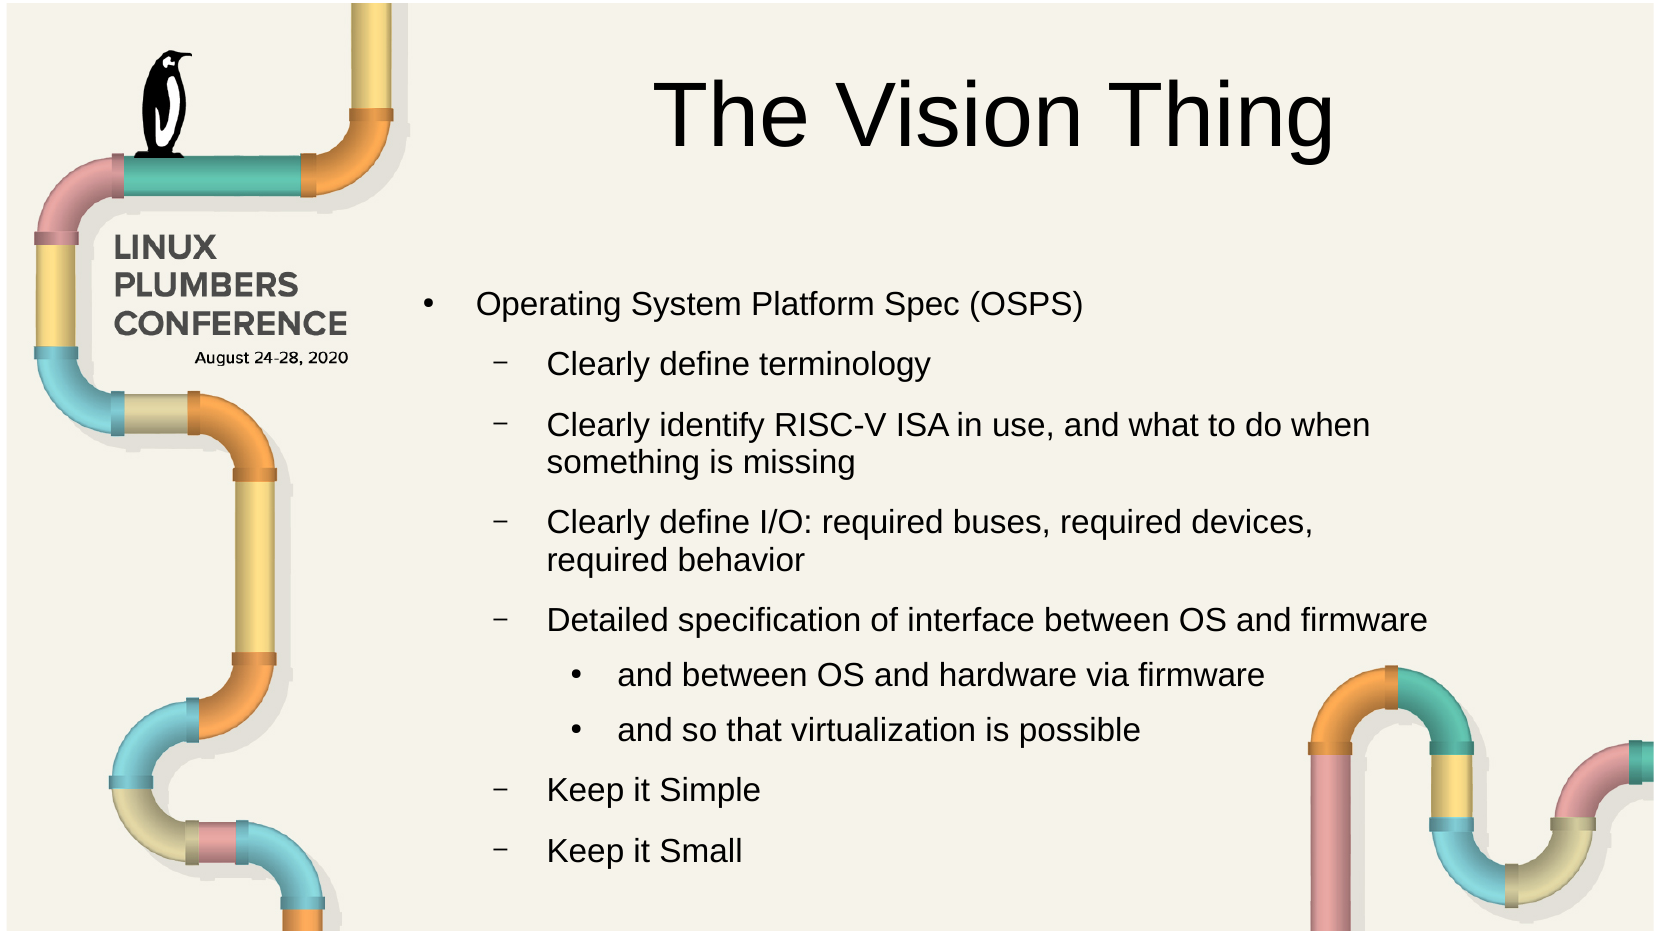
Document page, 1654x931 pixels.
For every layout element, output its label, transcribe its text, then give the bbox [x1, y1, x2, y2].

picture [6, 3, 1654, 931]
title The Vision Thing [420, 37, 1571, 193]
list Operating System Platform Spec (OSPS) Clearly define terminology Clearly identify RISC-V ISA in use, and what to do when something is missing Clearly define I/O: required buses, required devices, required behavior Detailed specification of interface between OS and firmware and between OS and hardware via firmware and so that virtualization is possible Keep it Simple Keep it Small [405, 285, 1436, 886]
